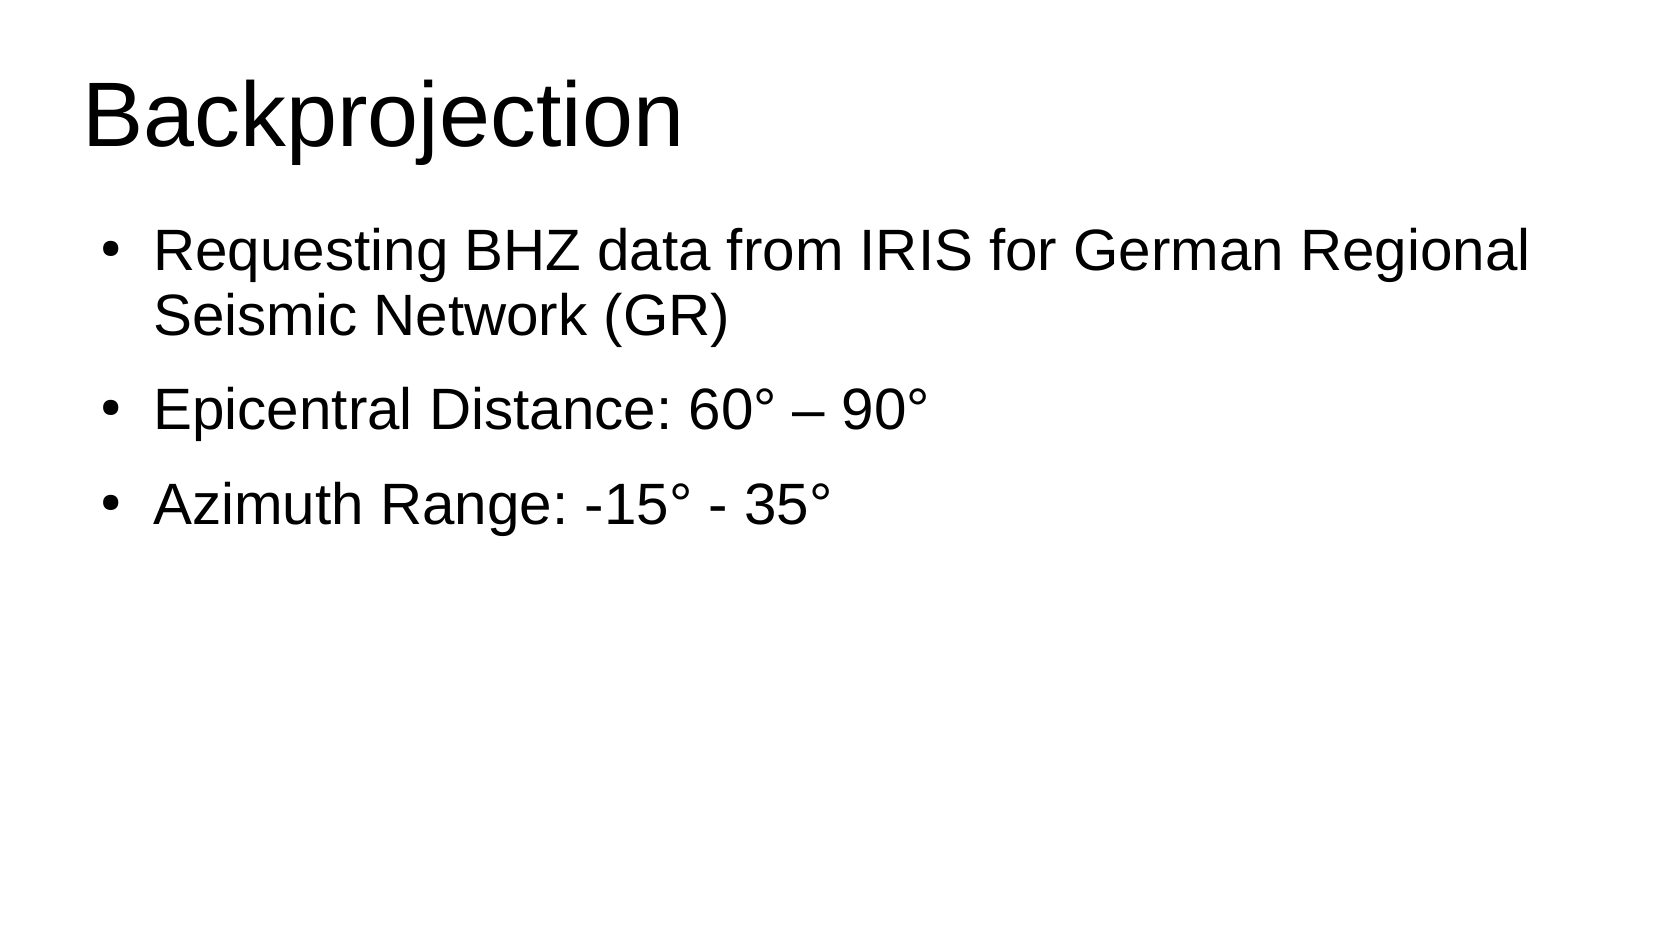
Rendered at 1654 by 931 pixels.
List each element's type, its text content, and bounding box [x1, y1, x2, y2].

list Requesting BHZ data from IRIS for German Regional Seismic Network (GR) Epicentral Distance: 60° – 90° Azimuth Range: -15° - 35° [82, 217, 1571, 758]
title Backprojection [82, 37, 1571, 193]
